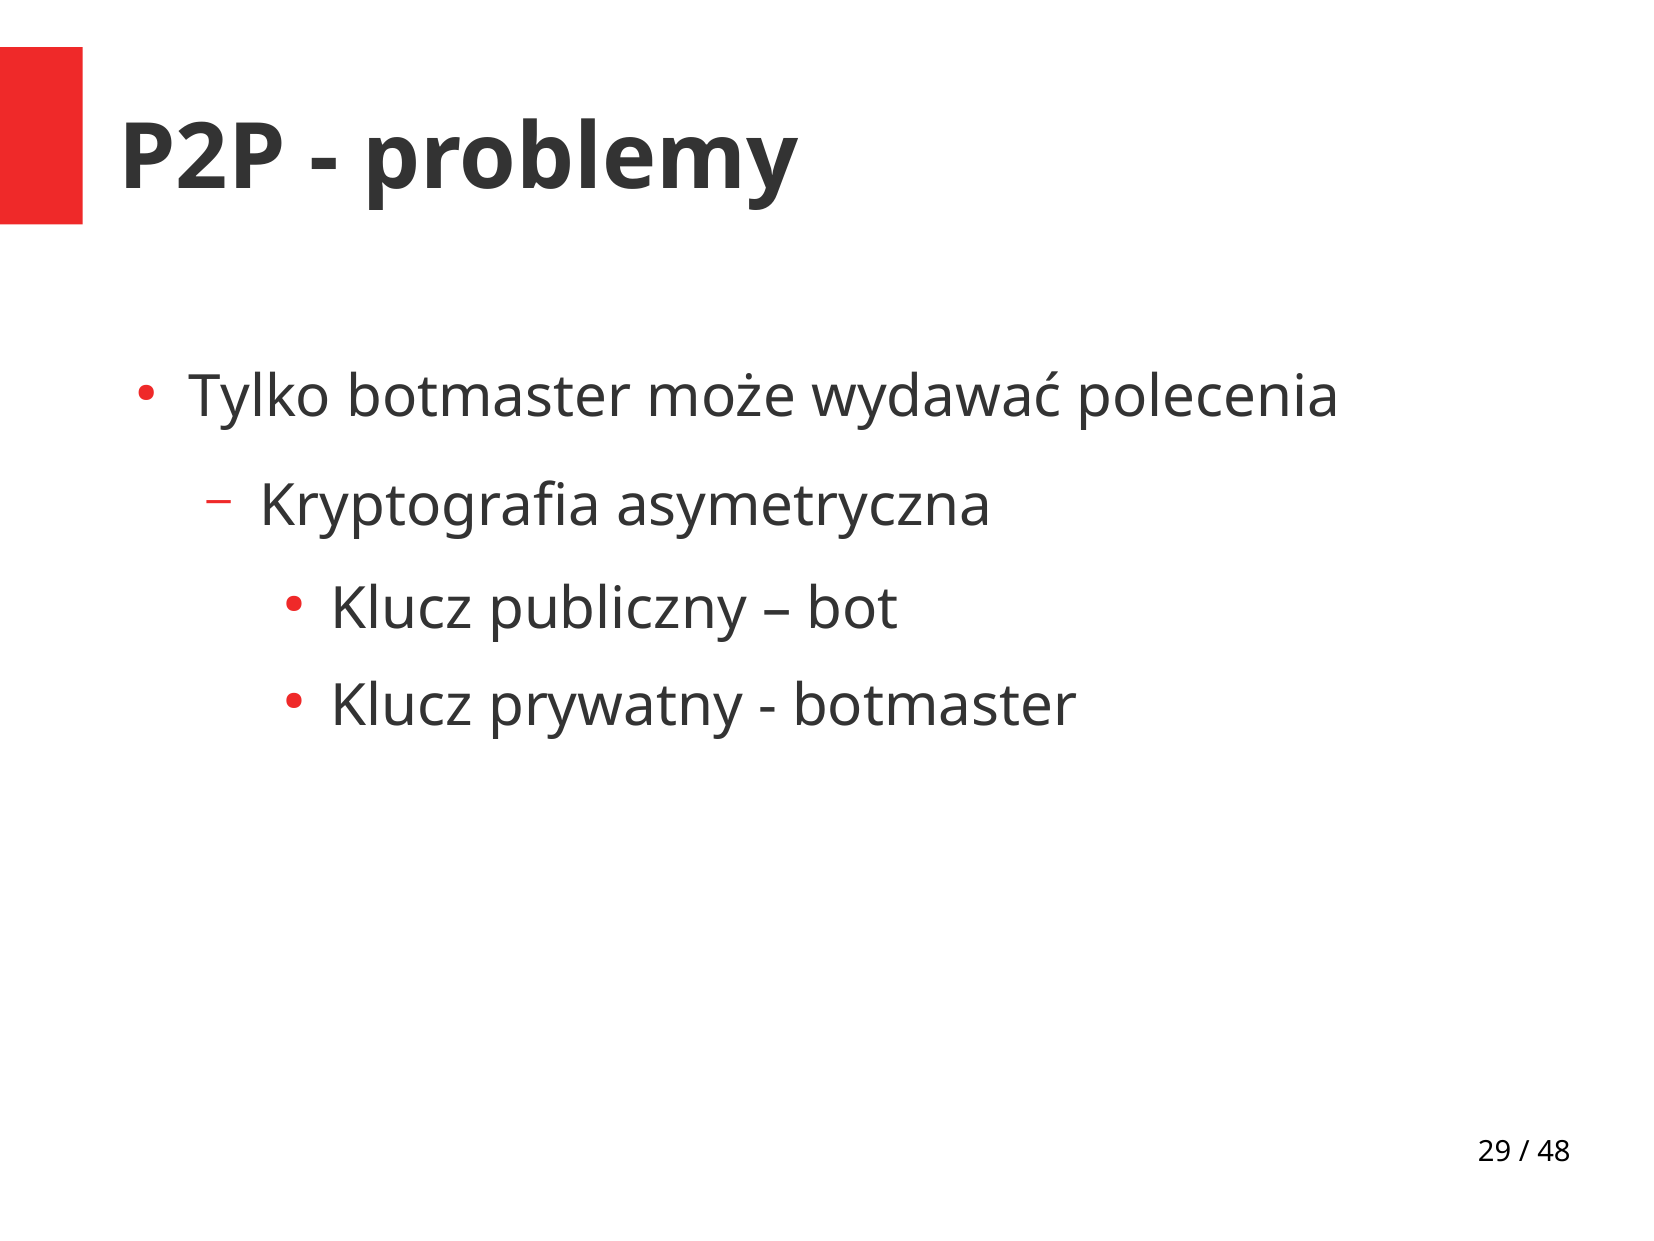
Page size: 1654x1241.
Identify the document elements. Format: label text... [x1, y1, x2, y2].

title P2P - problemy [118, 49, 1571, 257]
list Tylko botmaster może wydawać polecenia Kryptografia asymetryczna Klucz publiczny – bot Klucz prywatny - botmaster [118, 354, 1536, 1074]
